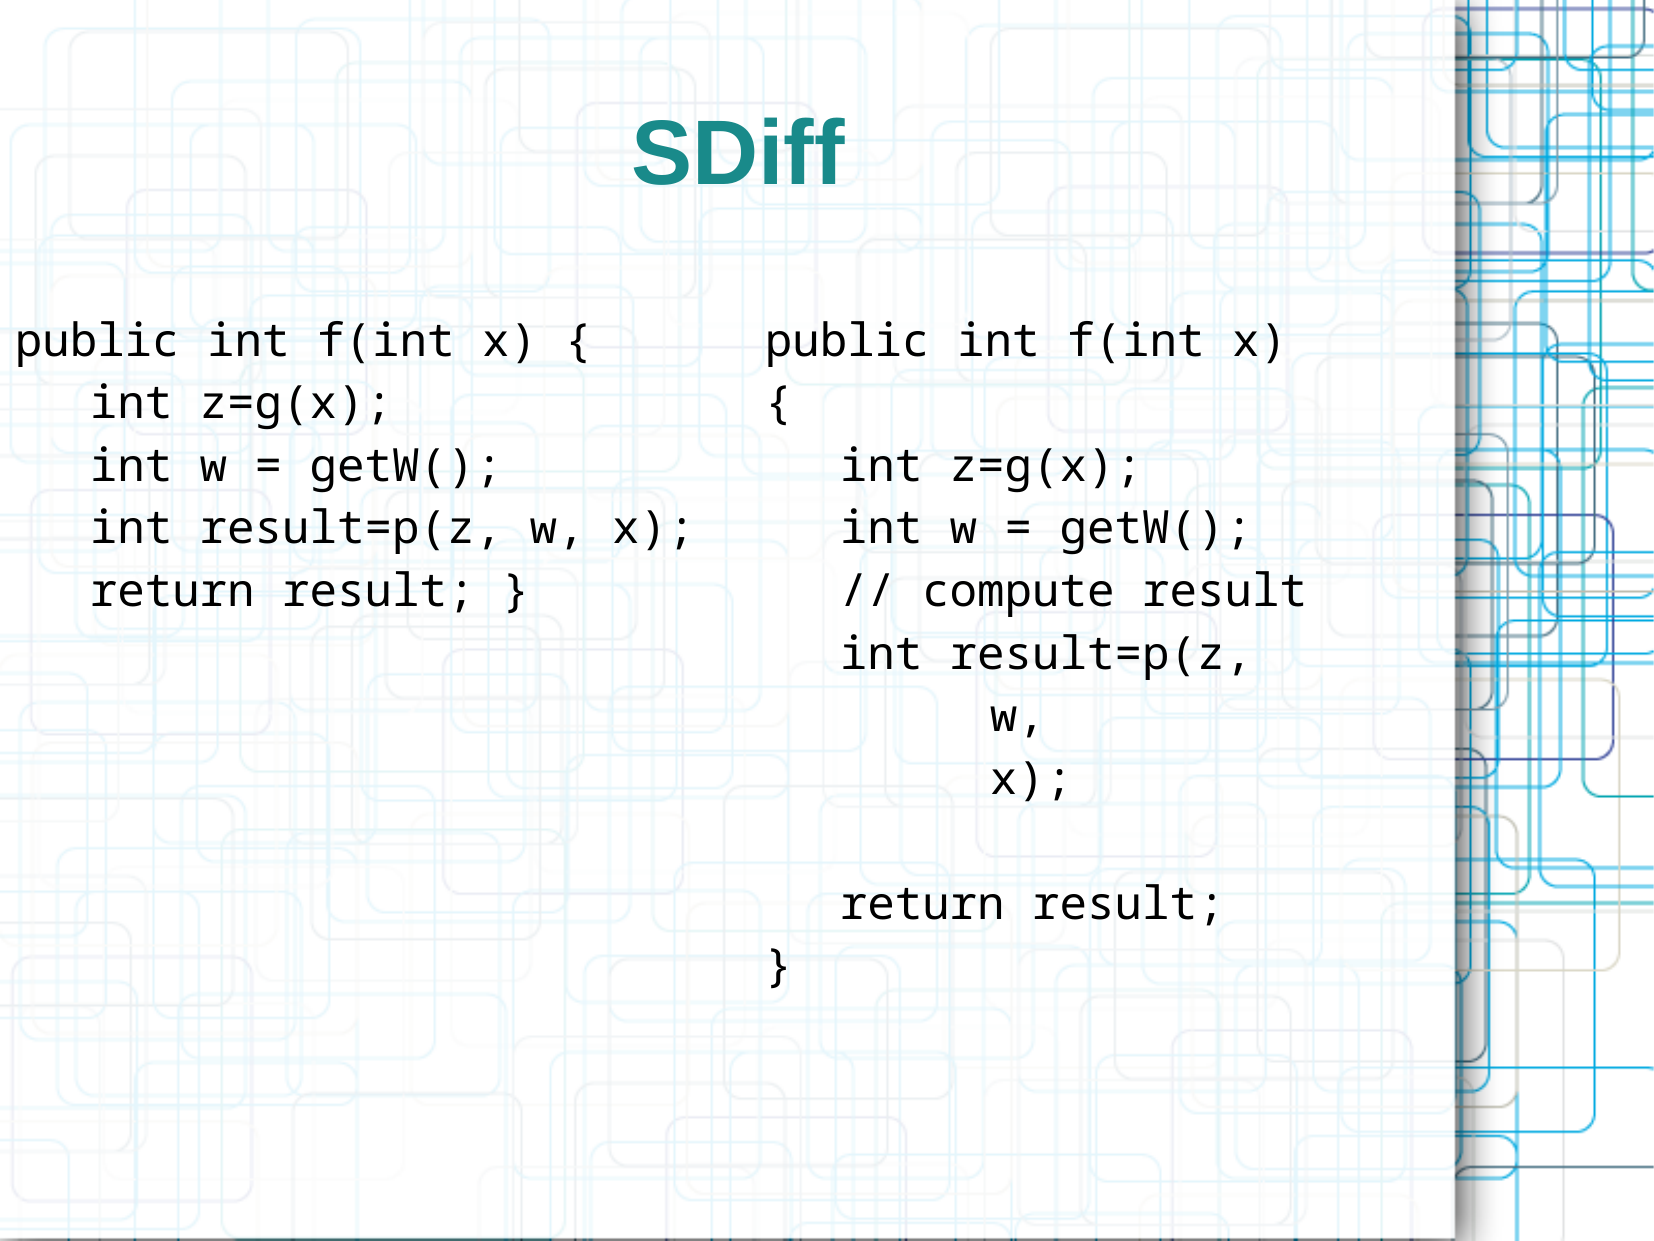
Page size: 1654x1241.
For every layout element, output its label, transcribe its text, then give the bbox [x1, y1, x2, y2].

title SDiff [59, 49, 1418, 257]
text_box public int f(int x) { int z=g(x); int w = getW(); int result=p(z, w, x); return result; } [0, 300, 713, 1088]
picture [0, 0, 1654, 1241]
text_box public int f(int x) { int z=g(x); int w = getW(); // compute result int result=p(z, w, x); return result; } [750, 300, 1426, 1088]
